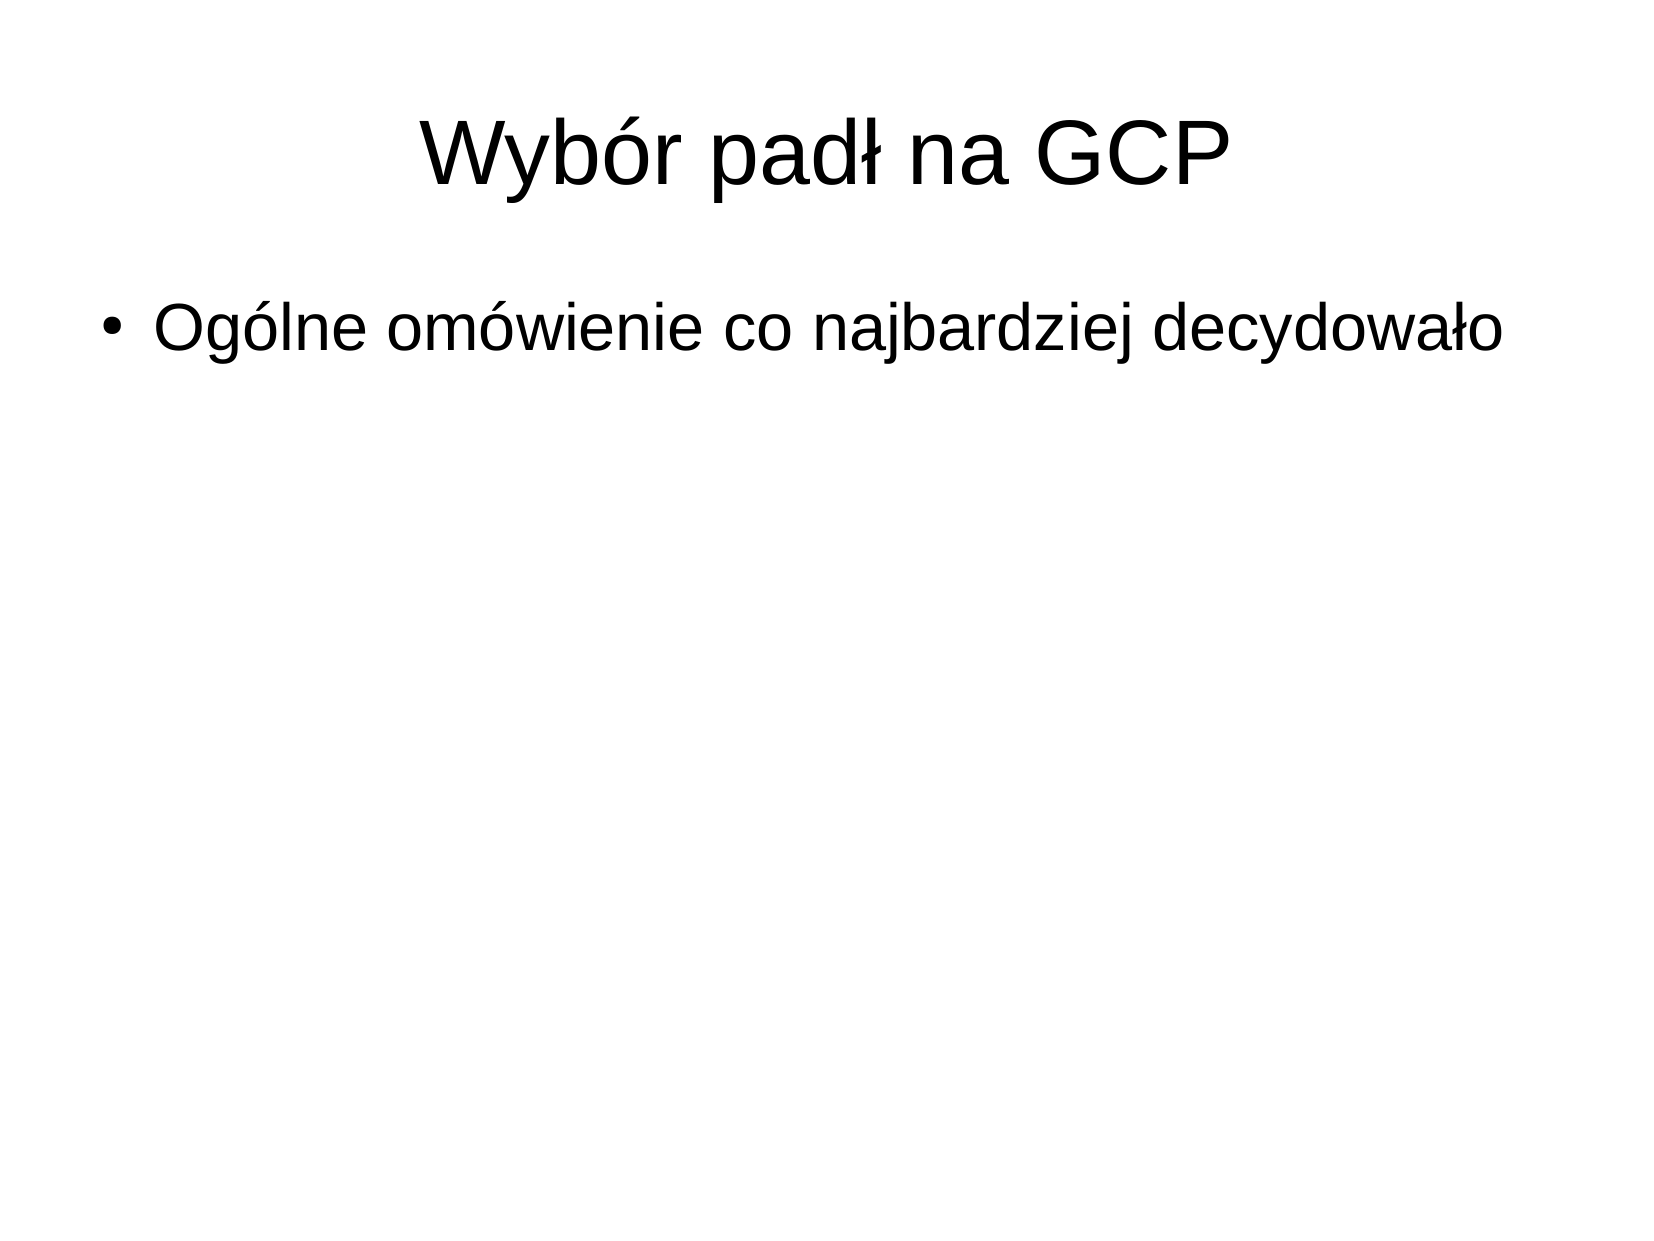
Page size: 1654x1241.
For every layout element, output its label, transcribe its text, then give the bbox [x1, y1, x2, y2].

list Ogólne omówienie co najbardziej decydowało [82, 290, 1571, 1010]
title Wybór padł na GCP [82, 49, 1571, 257]
